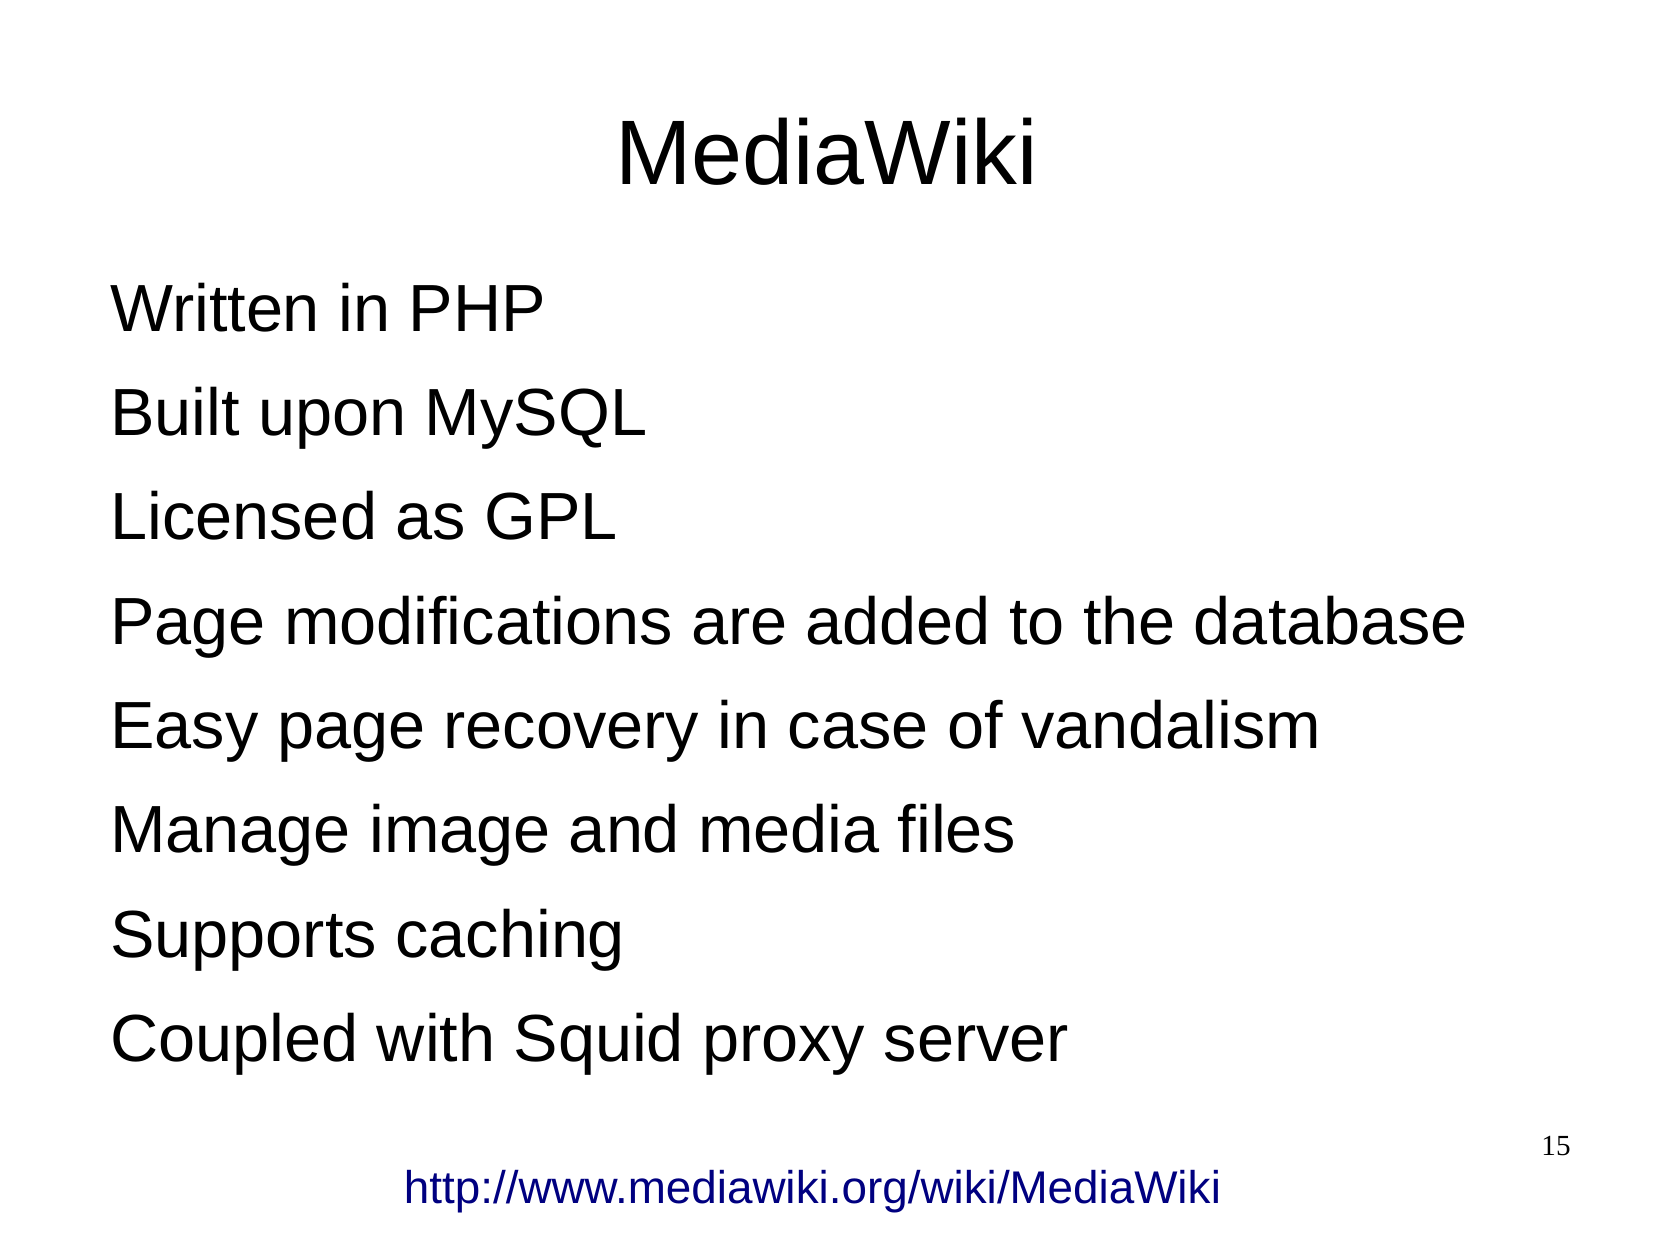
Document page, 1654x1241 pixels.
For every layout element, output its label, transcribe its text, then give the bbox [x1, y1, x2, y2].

title MediaWiki [82, 49, 1571, 257]
list Written in PHP Built upon MySQL Licensed as GPL Page modifications are added to the database Easy page recovery in case of vandalism Manage image and media files Supports caching Coupled with Squid proxy server [92, 270, 1581, 1076]
text_box http://www.mediawiki.org/wiki/MediaWiki [31, 1154, 1607, 1221]
